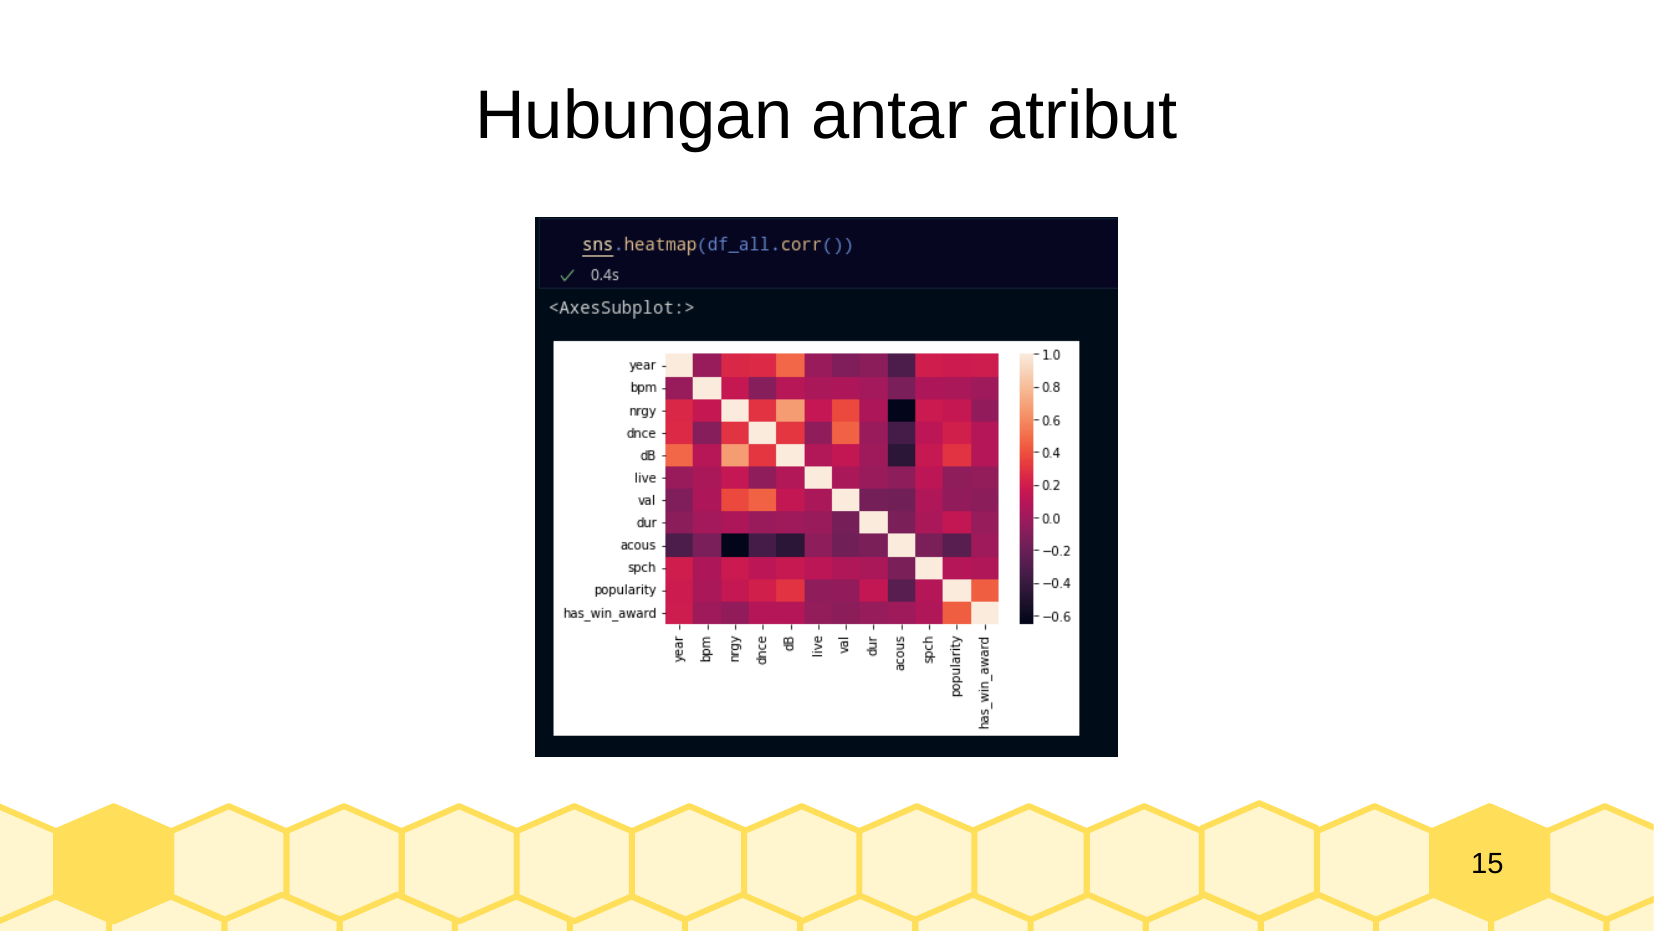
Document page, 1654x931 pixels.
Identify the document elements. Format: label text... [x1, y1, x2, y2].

picture [535, 217, 1118, 758]
title Hubungan antar atribut [82, 37, 1571, 193]
